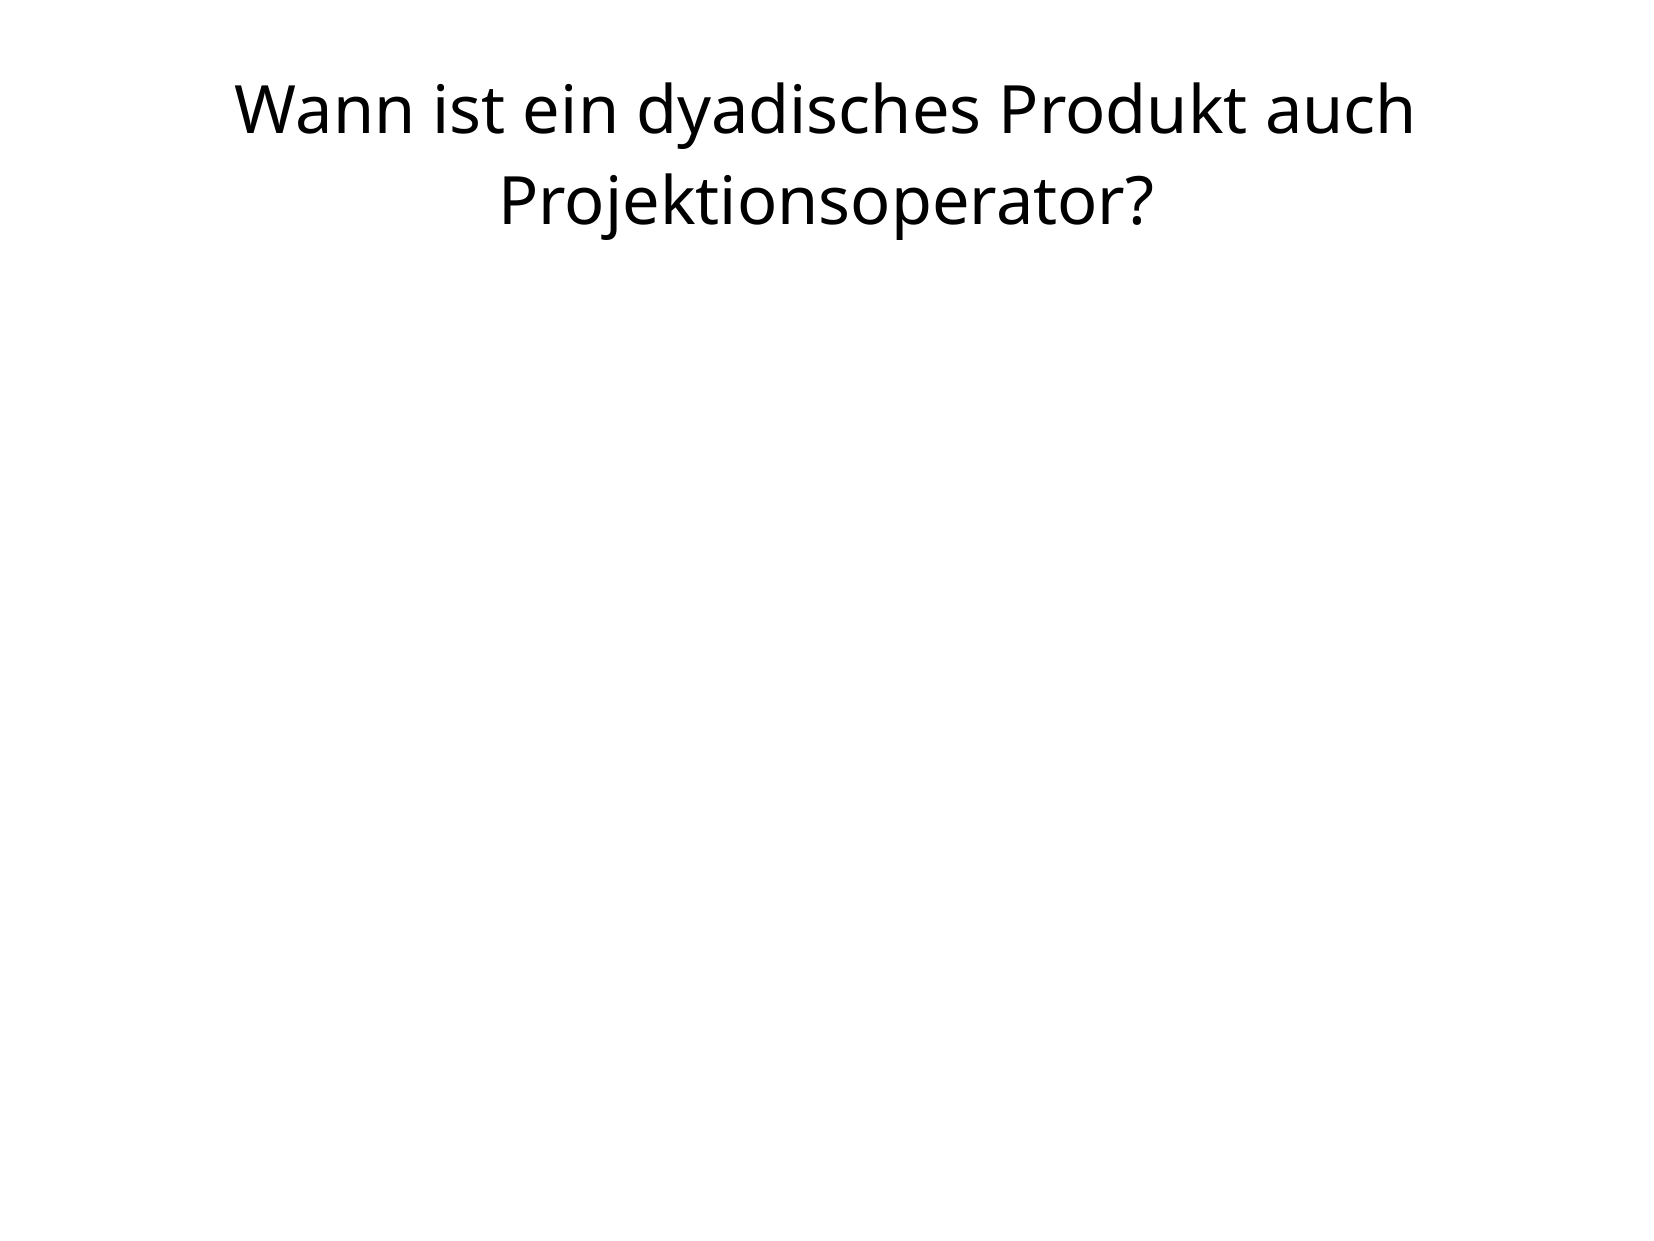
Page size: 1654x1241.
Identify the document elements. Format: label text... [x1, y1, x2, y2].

title Wann ist ein dyadisches Produkt auch Projektionsoperator? [82, 49, 1571, 257]
